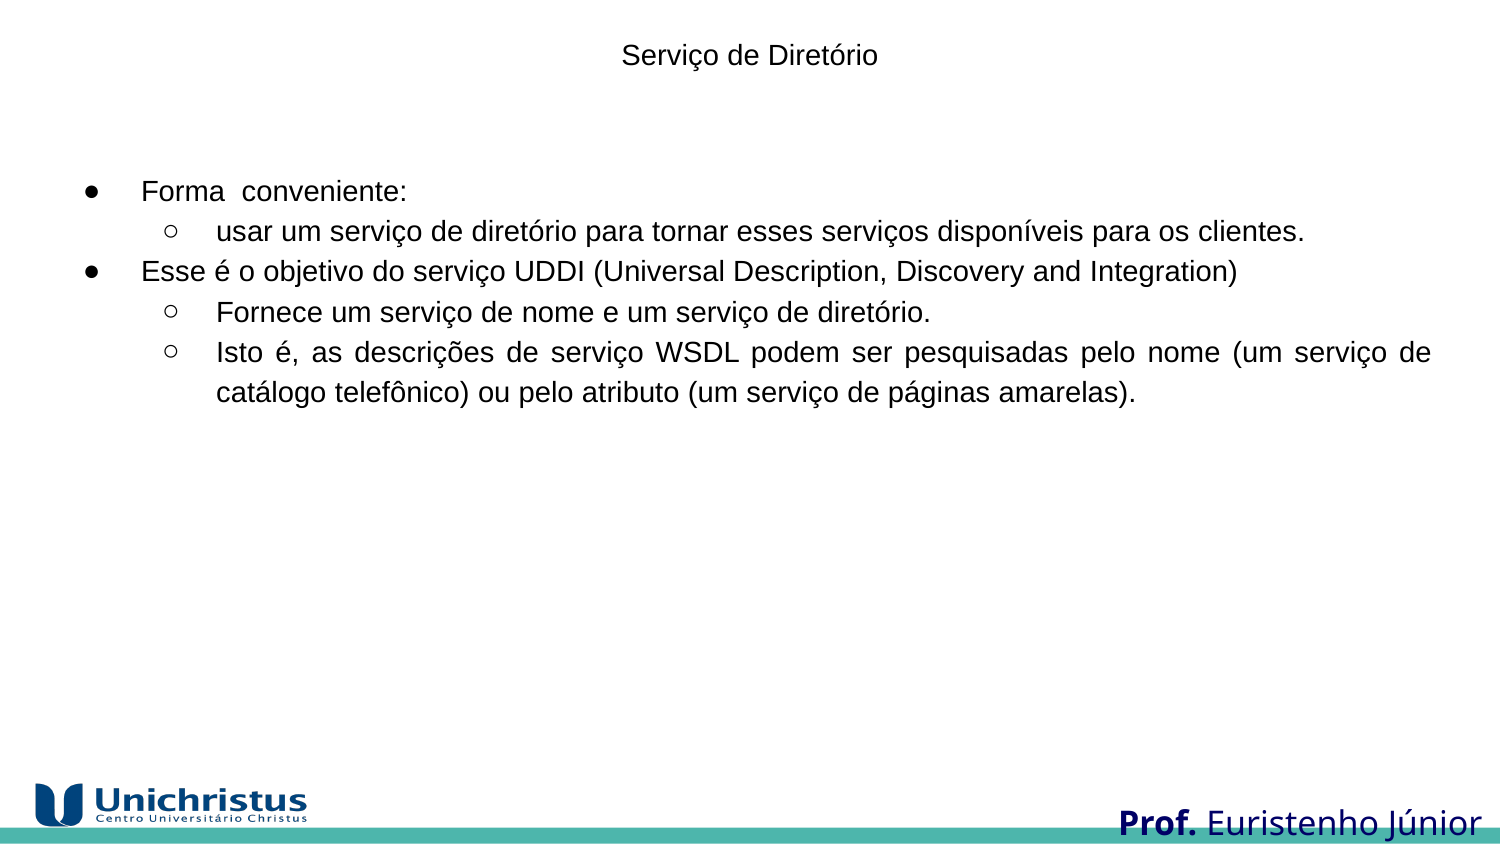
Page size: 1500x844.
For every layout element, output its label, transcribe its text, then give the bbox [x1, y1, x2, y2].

text_box Prof. Euristenho Júnior [1103, 791, 1500, 844]
list Forma conveniente: usar um serviço de diretório para tornar esses serviços disponíveis para os clientes. Esse é o objetivo do serviço UDDI (Universal Description, Discovery and Integration) Fornece um serviço de nome e um serviço de diretório. Isto é, as descrições de serviço WSDL podem ser pesquisadas pelo nome (um serviço de catálogo telefônico) ou pelo atributo (um serviço de páginas amarelas). [51, 152, 1449, 750]
title Serviço de Diretório [51, 20, 1449, 137]
picture [31, 781, 311, 828]
